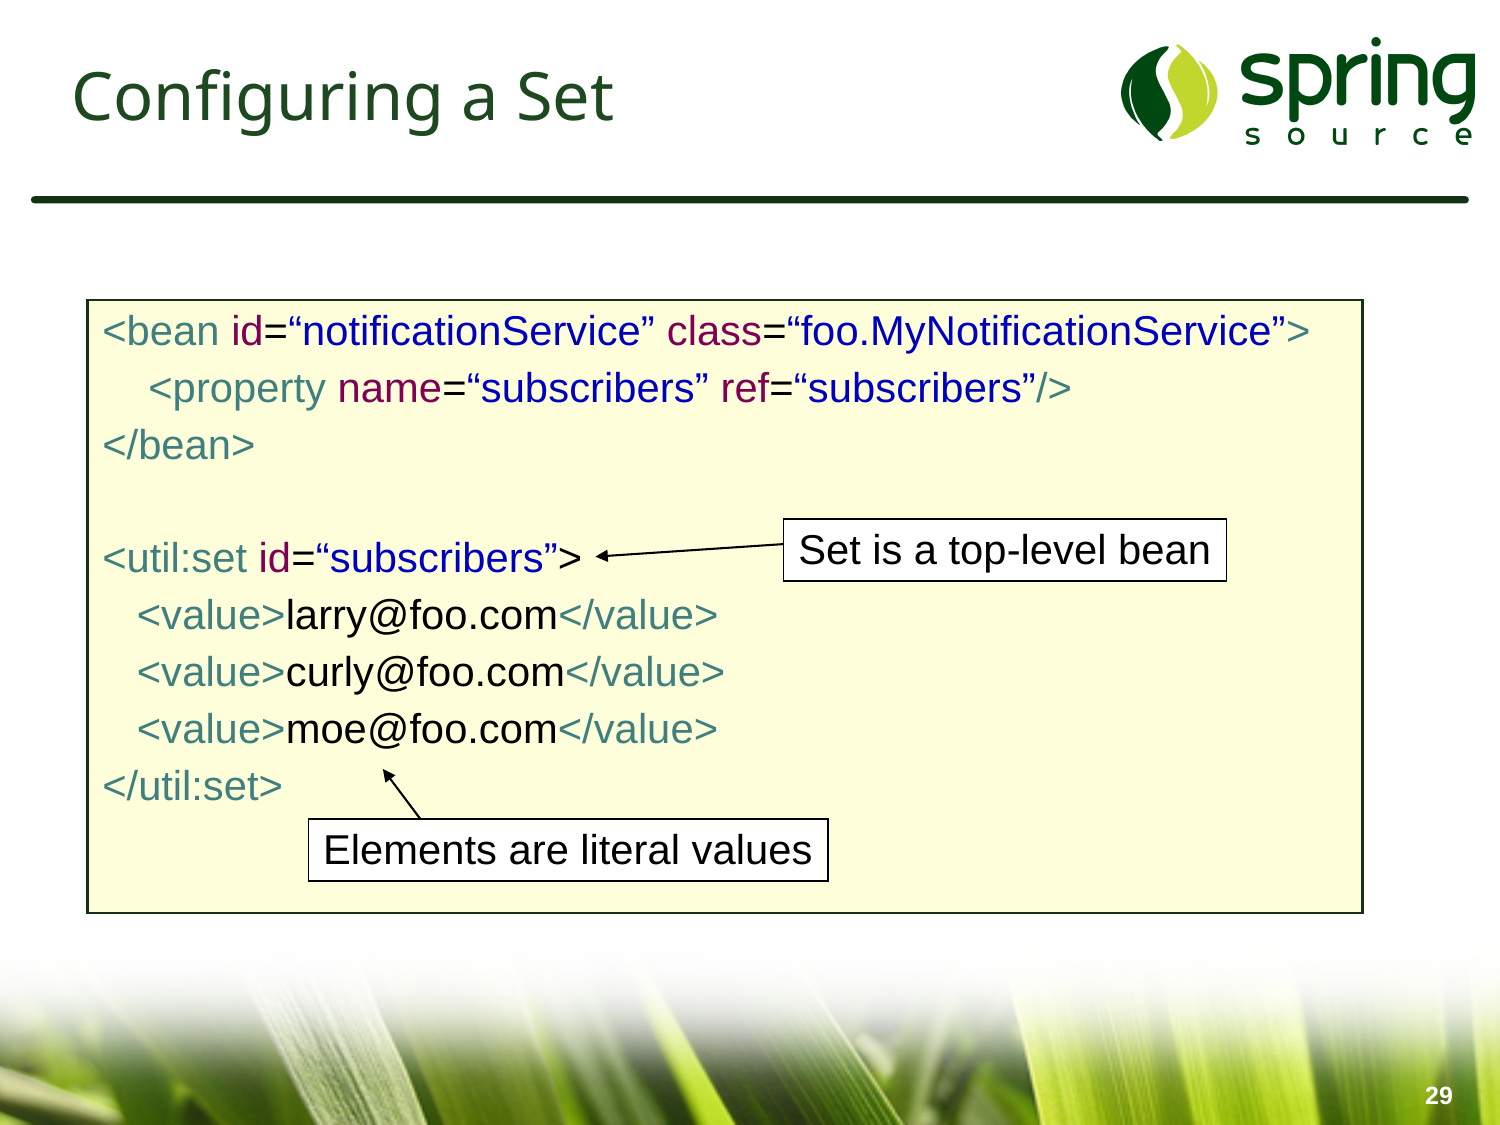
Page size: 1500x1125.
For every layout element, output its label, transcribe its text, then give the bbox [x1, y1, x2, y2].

text_box Elements are literal values [308, 819, 828, 882]
title Configuring a Set [56, 13, 1089, 176]
picture [1121, 37, 1475, 145]
picture [0, 944, 1500, 1125]
list <bean id=“notificationService” class=“foo.MyNotificationService”> <property name=“subscribers” ref=“subscribers”/> </bean> <util:set id=“subscribers”> <value>larry@foo.com</value> <value>curly@foo.com</value> <value>moe@foo.com</value> </util:set> [87, 299, 1363, 913]
text_box Set is a top-level bean [783, 519, 1227, 582]
